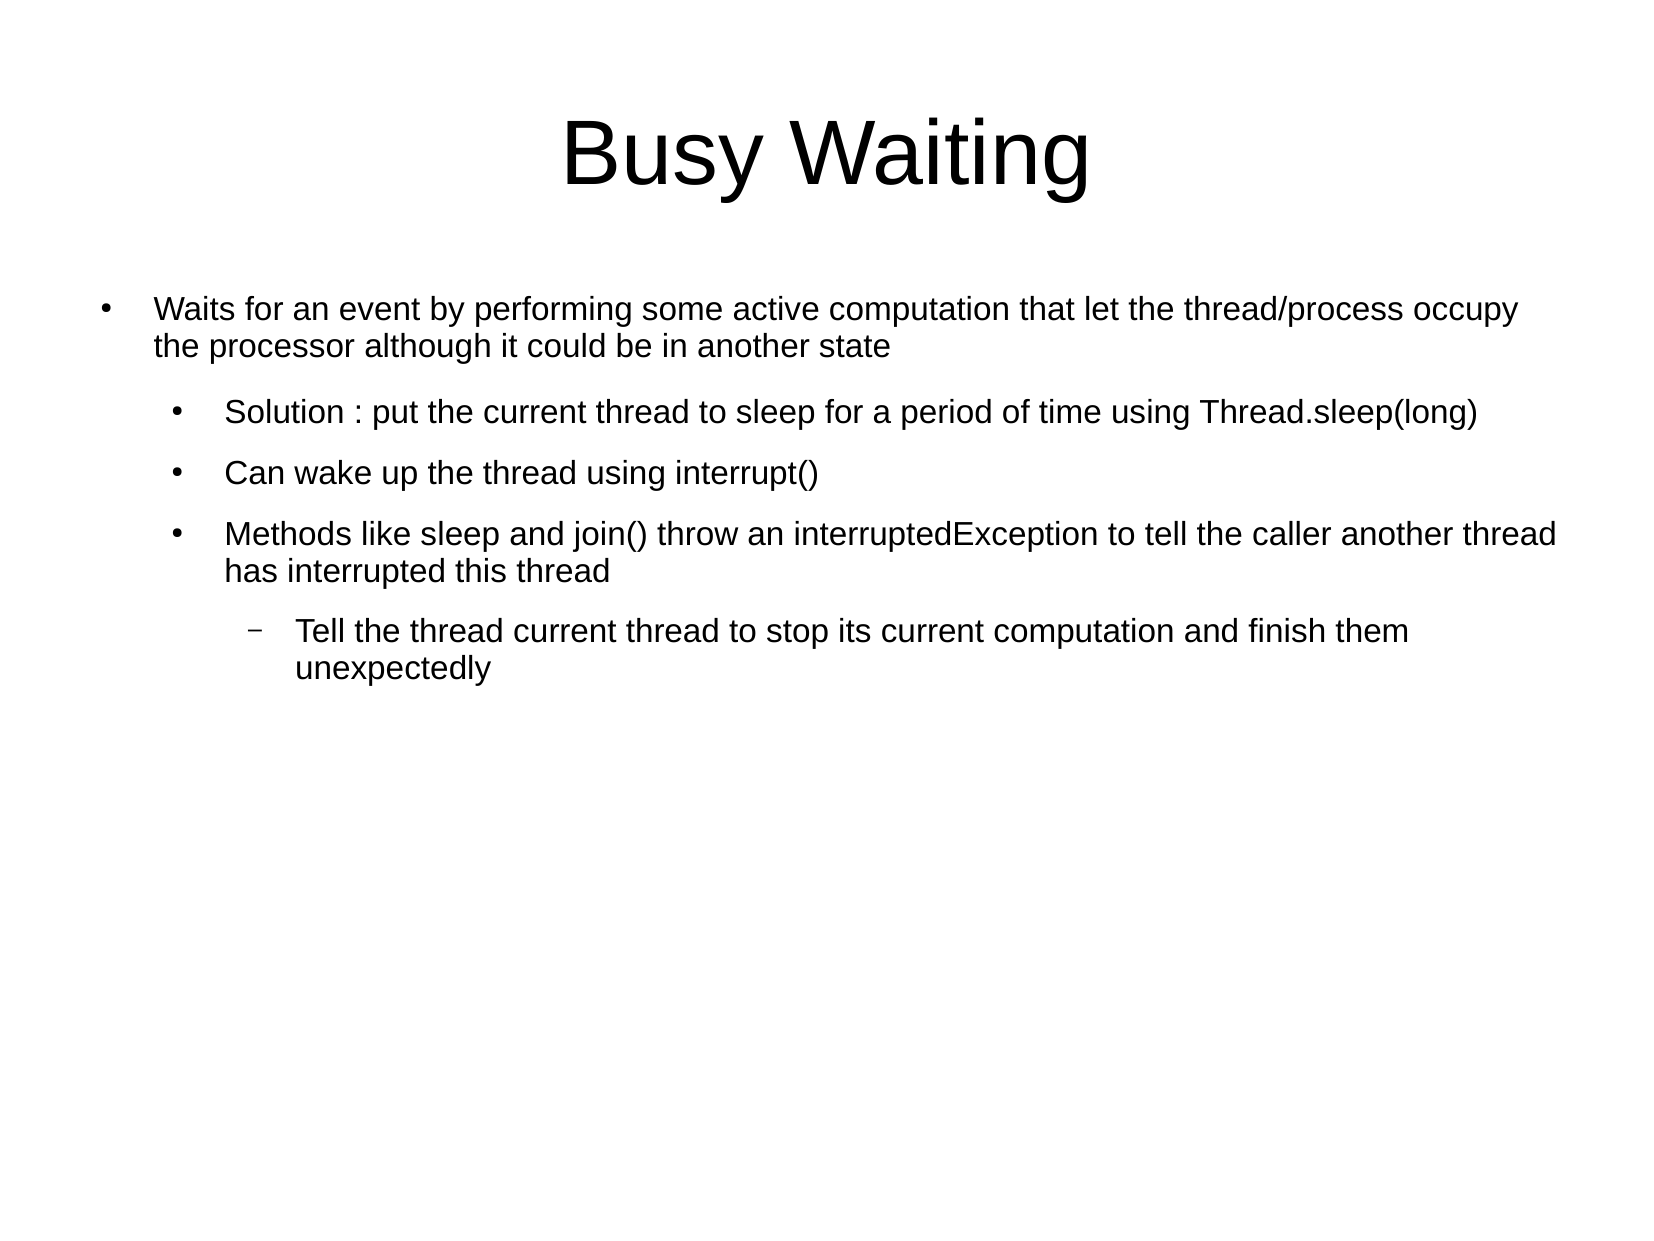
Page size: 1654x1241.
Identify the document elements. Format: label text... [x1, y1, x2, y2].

title Busy Waiting [82, 49, 1571, 257]
list Waits for an event by performing some active computation that let the thread/process occupy the processor although it could be in another state Solution : put the current thread to sleep for a period of time using Thread.sleep(long) Can wake up the thread using interrupt() Methods like sleep and join() throw an interruptedException to tell the caller another thread has interrupted this thread Tell the thread current thread to stop its current computation and finish them unexpectedly [82, 290, 1571, 1010]
